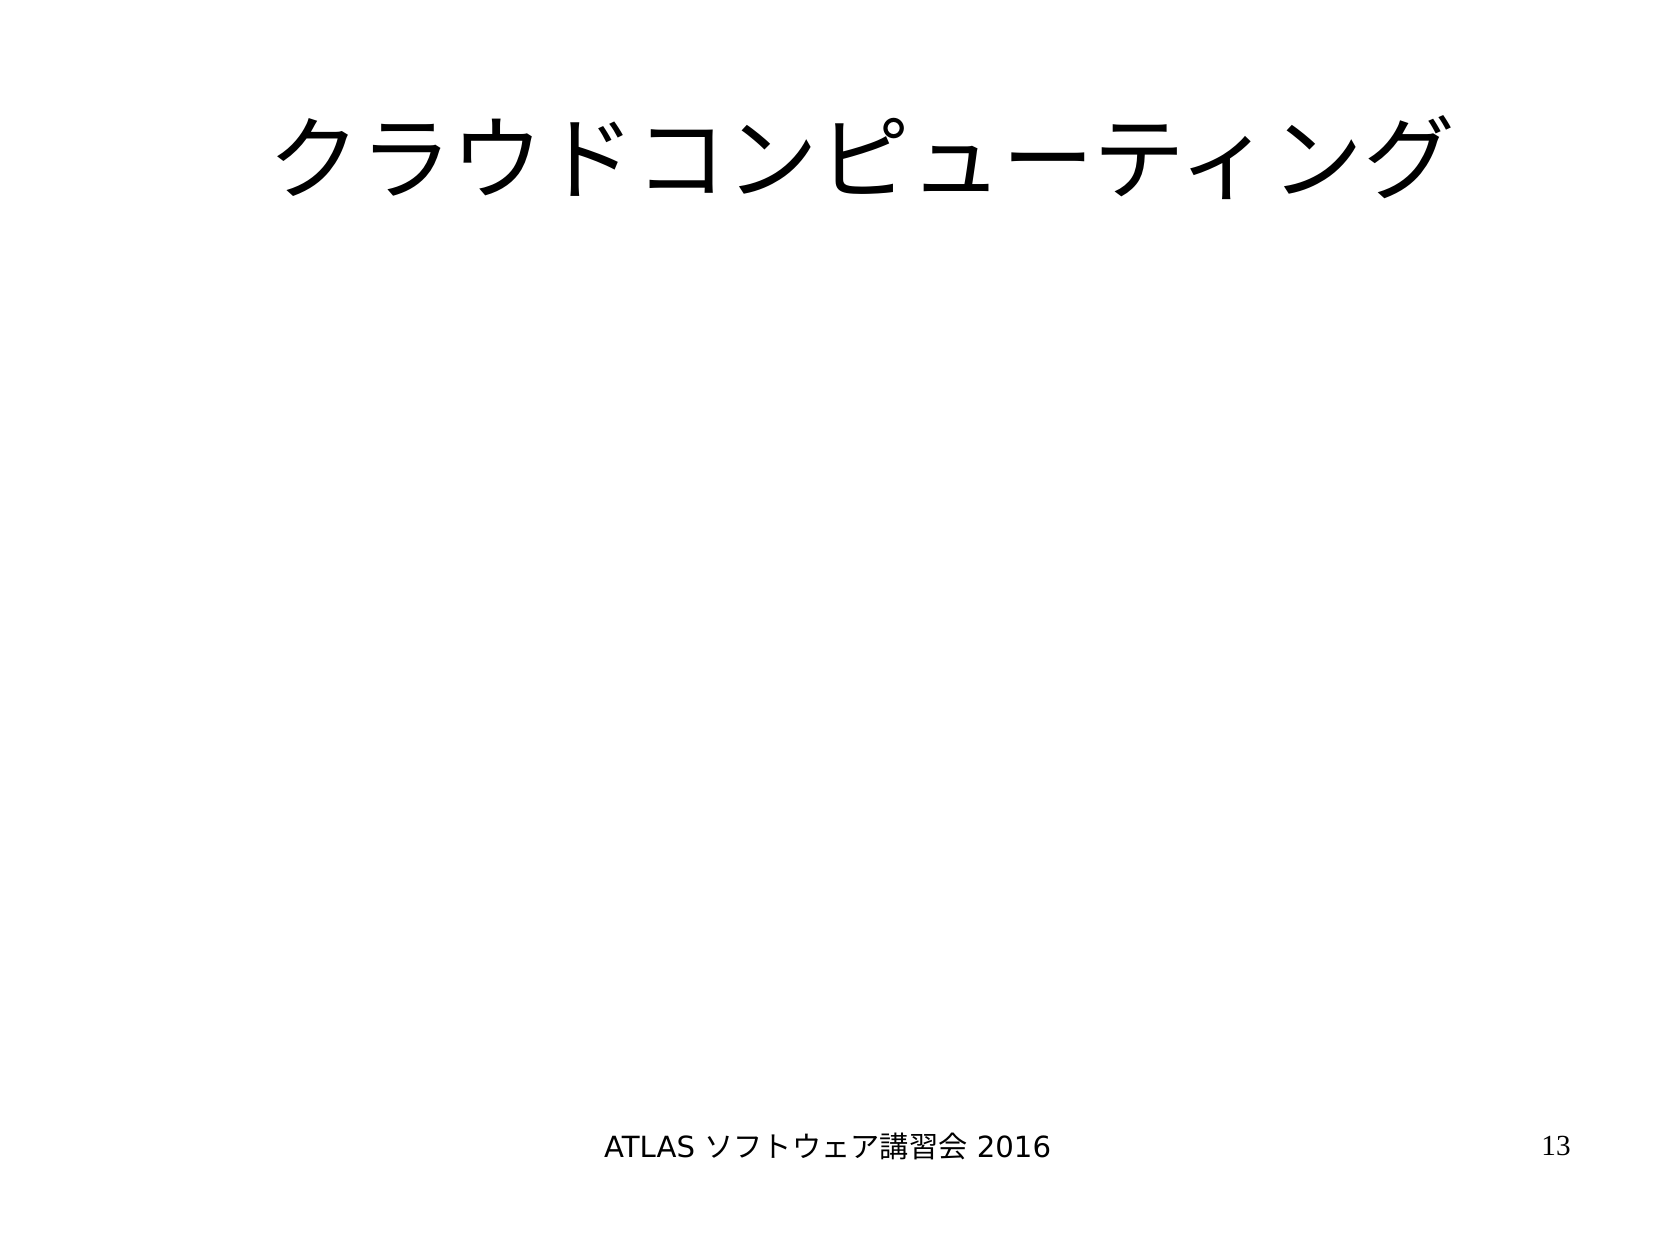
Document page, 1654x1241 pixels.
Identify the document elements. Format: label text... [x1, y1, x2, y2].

title クラウドコンピューティング [82, 49, 1571, 257]
